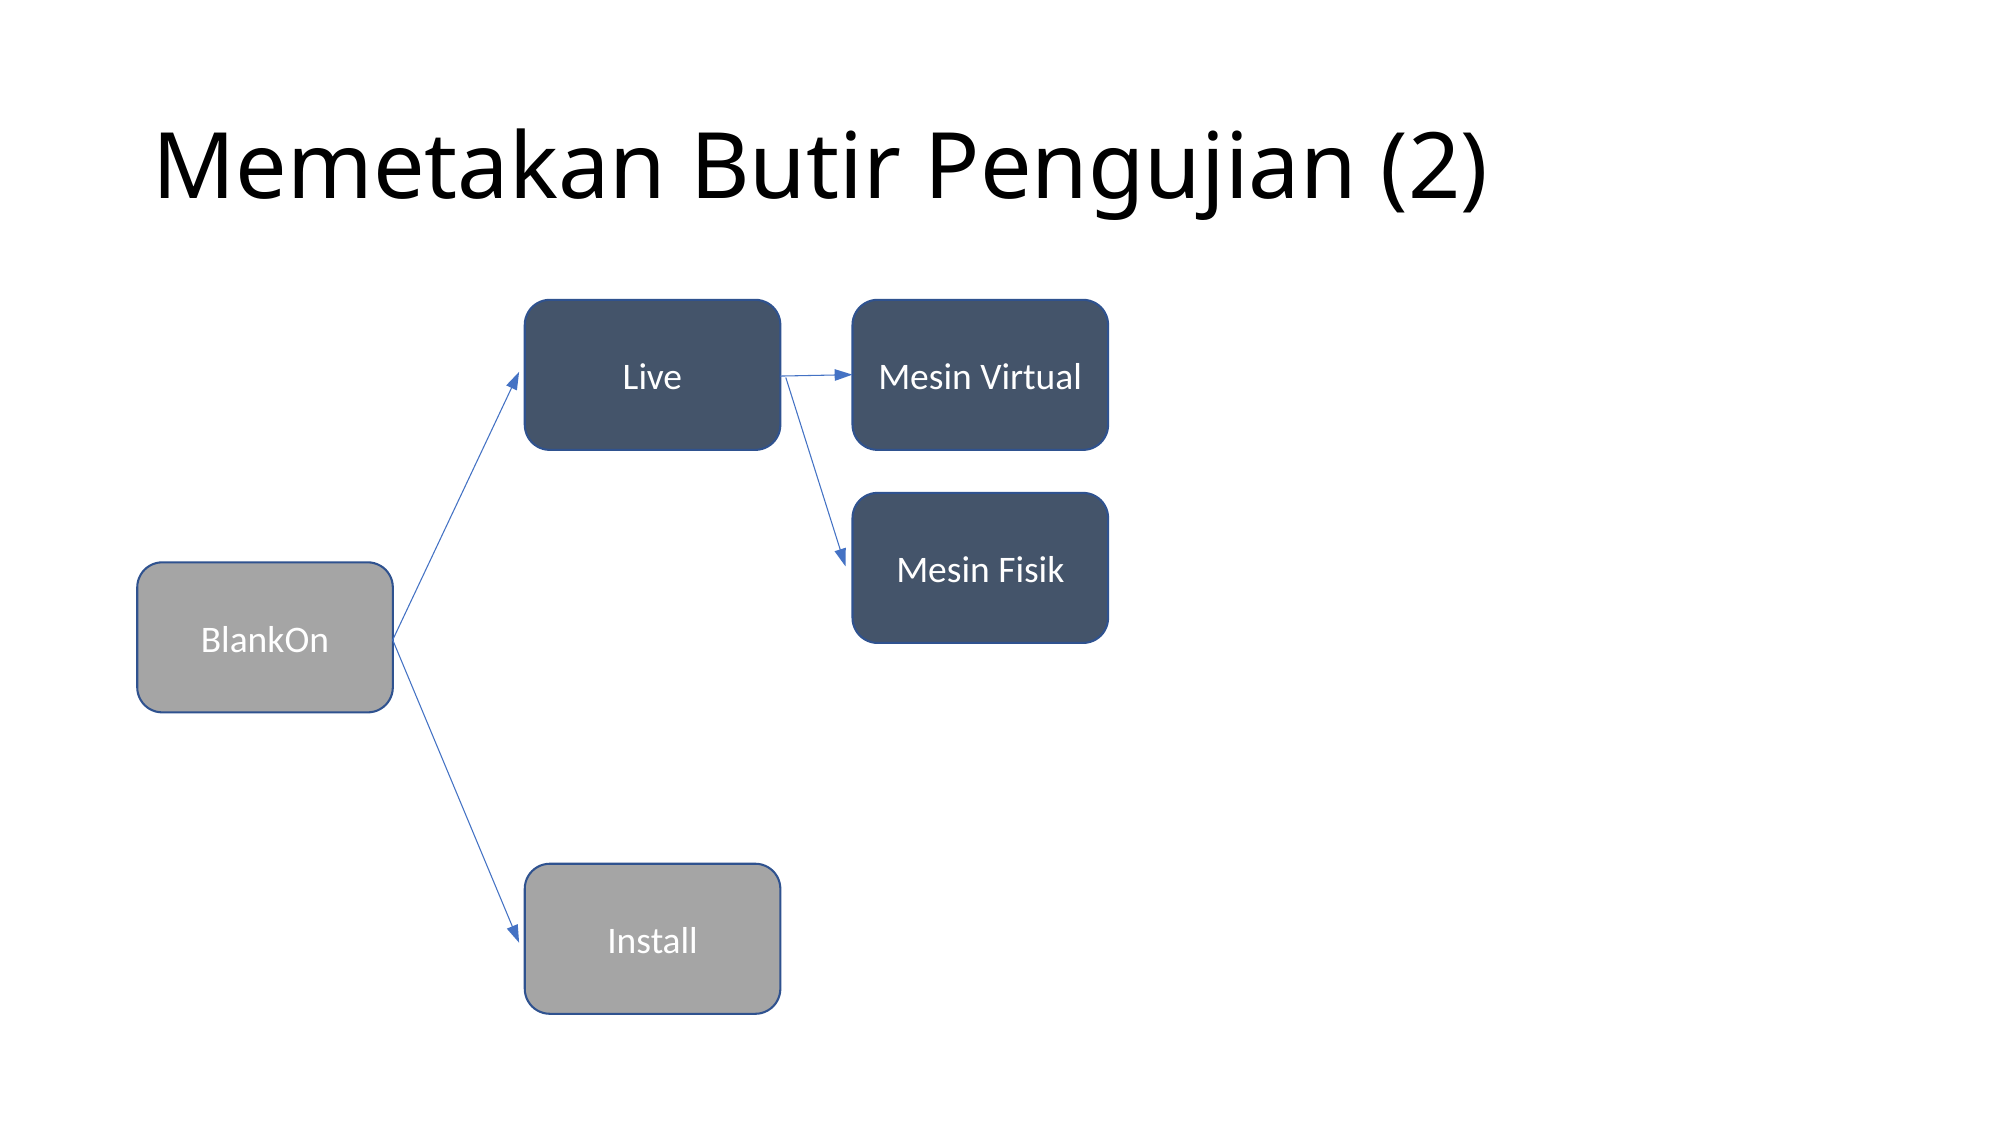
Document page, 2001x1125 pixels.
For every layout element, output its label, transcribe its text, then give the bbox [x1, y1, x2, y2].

text_box BlankOn [137, 562, 393, 713]
text_box Mesin Virtual [852, 299, 1109, 450]
text_box Live [524, 299, 781, 450]
title Memetakan Butir Pengujian (2) [137, 59, 1863, 278]
text_box Install [524, 863, 781, 1014]
text_box Mesin Fisik [852, 492, 1109, 643]
